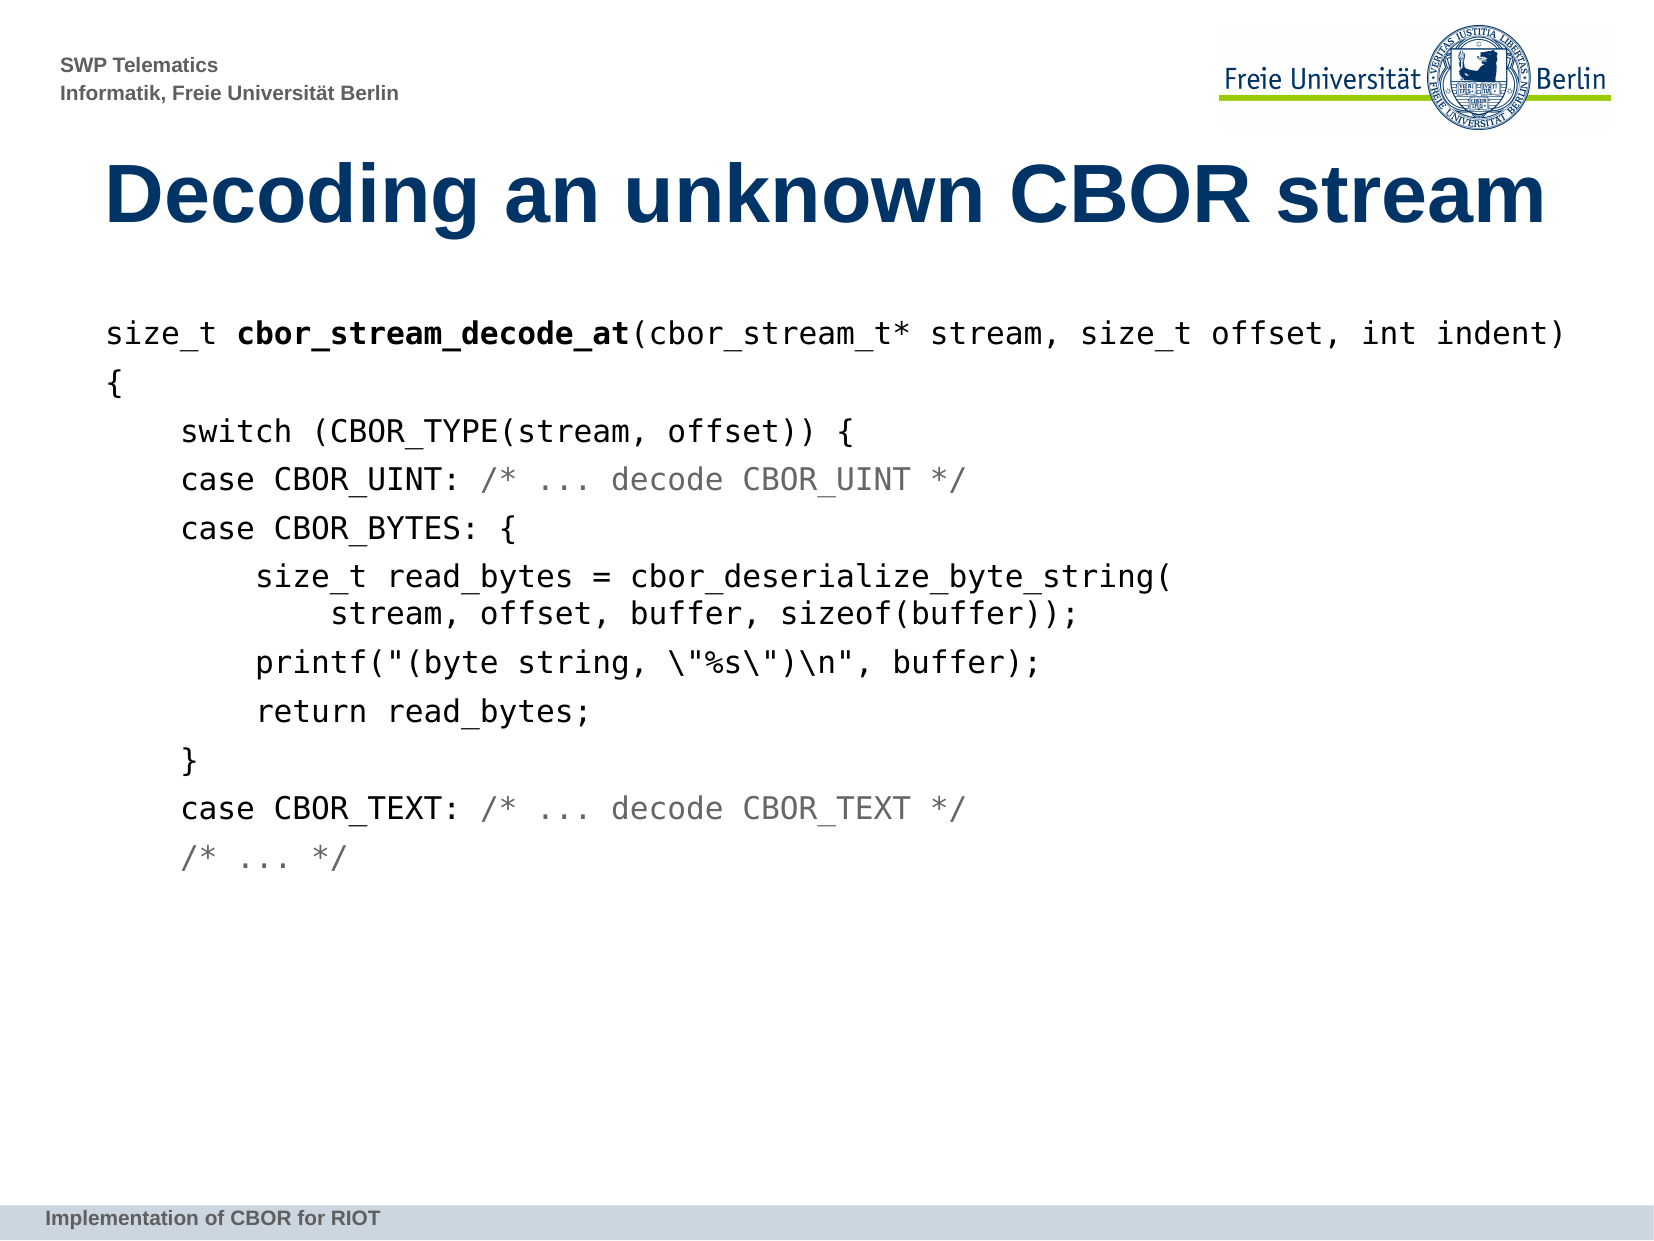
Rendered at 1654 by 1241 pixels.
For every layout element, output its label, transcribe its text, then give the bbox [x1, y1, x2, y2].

list size_t cbor_stream_decode_at(cbor_stream_t* stream, size_t offset, int indent) { switch (CBOR_TYPE(stream, offset)) { case CBOR_UINT: /* ... decode CBOR_UINT */ case CBOR_BYTES: { size_t read_bytes = cbor_deserialize_byte_string( stream, offset, buffer, sizeof(buffer)); printf("(byte string, \"%s\")\n", buffer); return read_bytes; } case CBOR_TEXT: /* ... decode CBOR_TEXT */ /* ... */ [105, 315, 1606, 1035]
picture [1219, 25, 1611, 130]
title Decoding an unknown CBOR stream [45, 147, 1609, 260]
